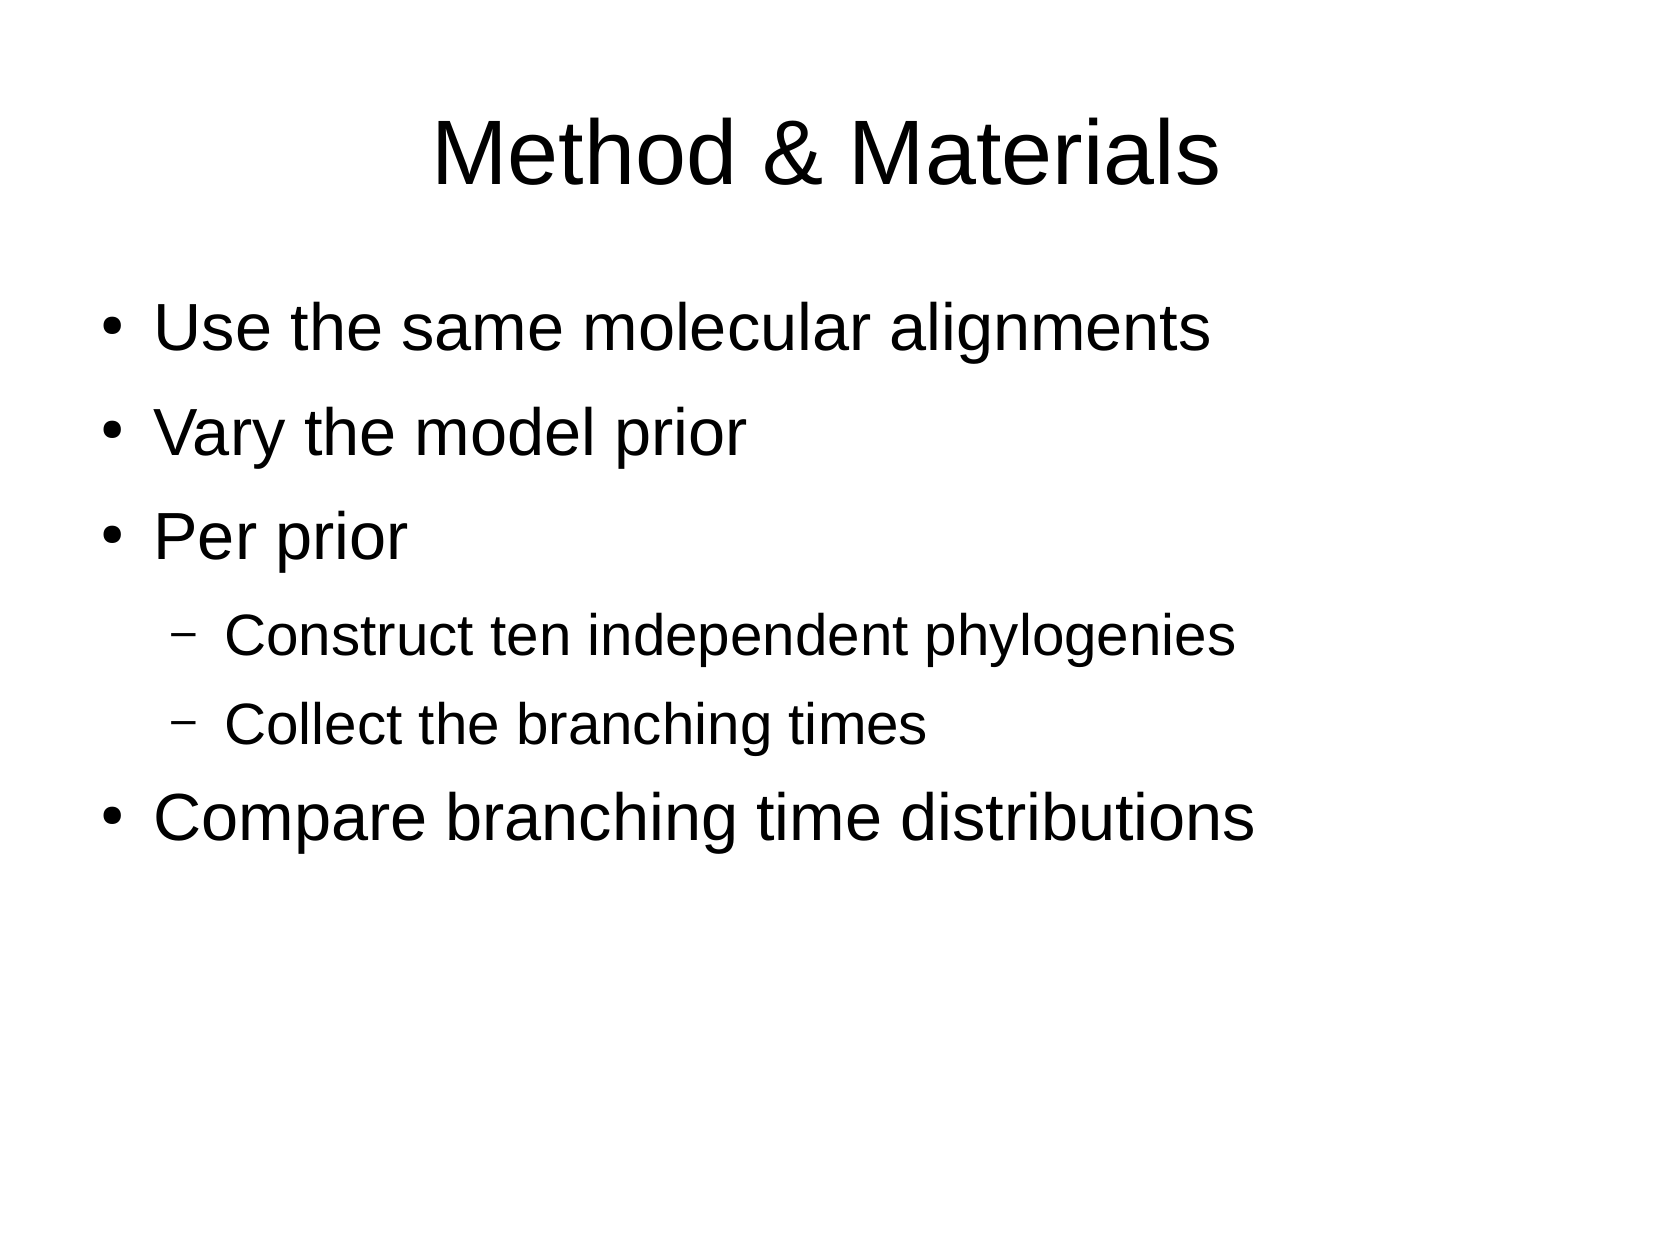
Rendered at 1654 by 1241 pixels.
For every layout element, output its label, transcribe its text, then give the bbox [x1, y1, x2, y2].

list Use the same molecular alignments Vary the model prior Per prior Construct ten independent phylogenies Collect the branching times Compare branching time distributions [82, 290, 1571, 1010]
title Method & Materials [82, 49, 1571, 257]
